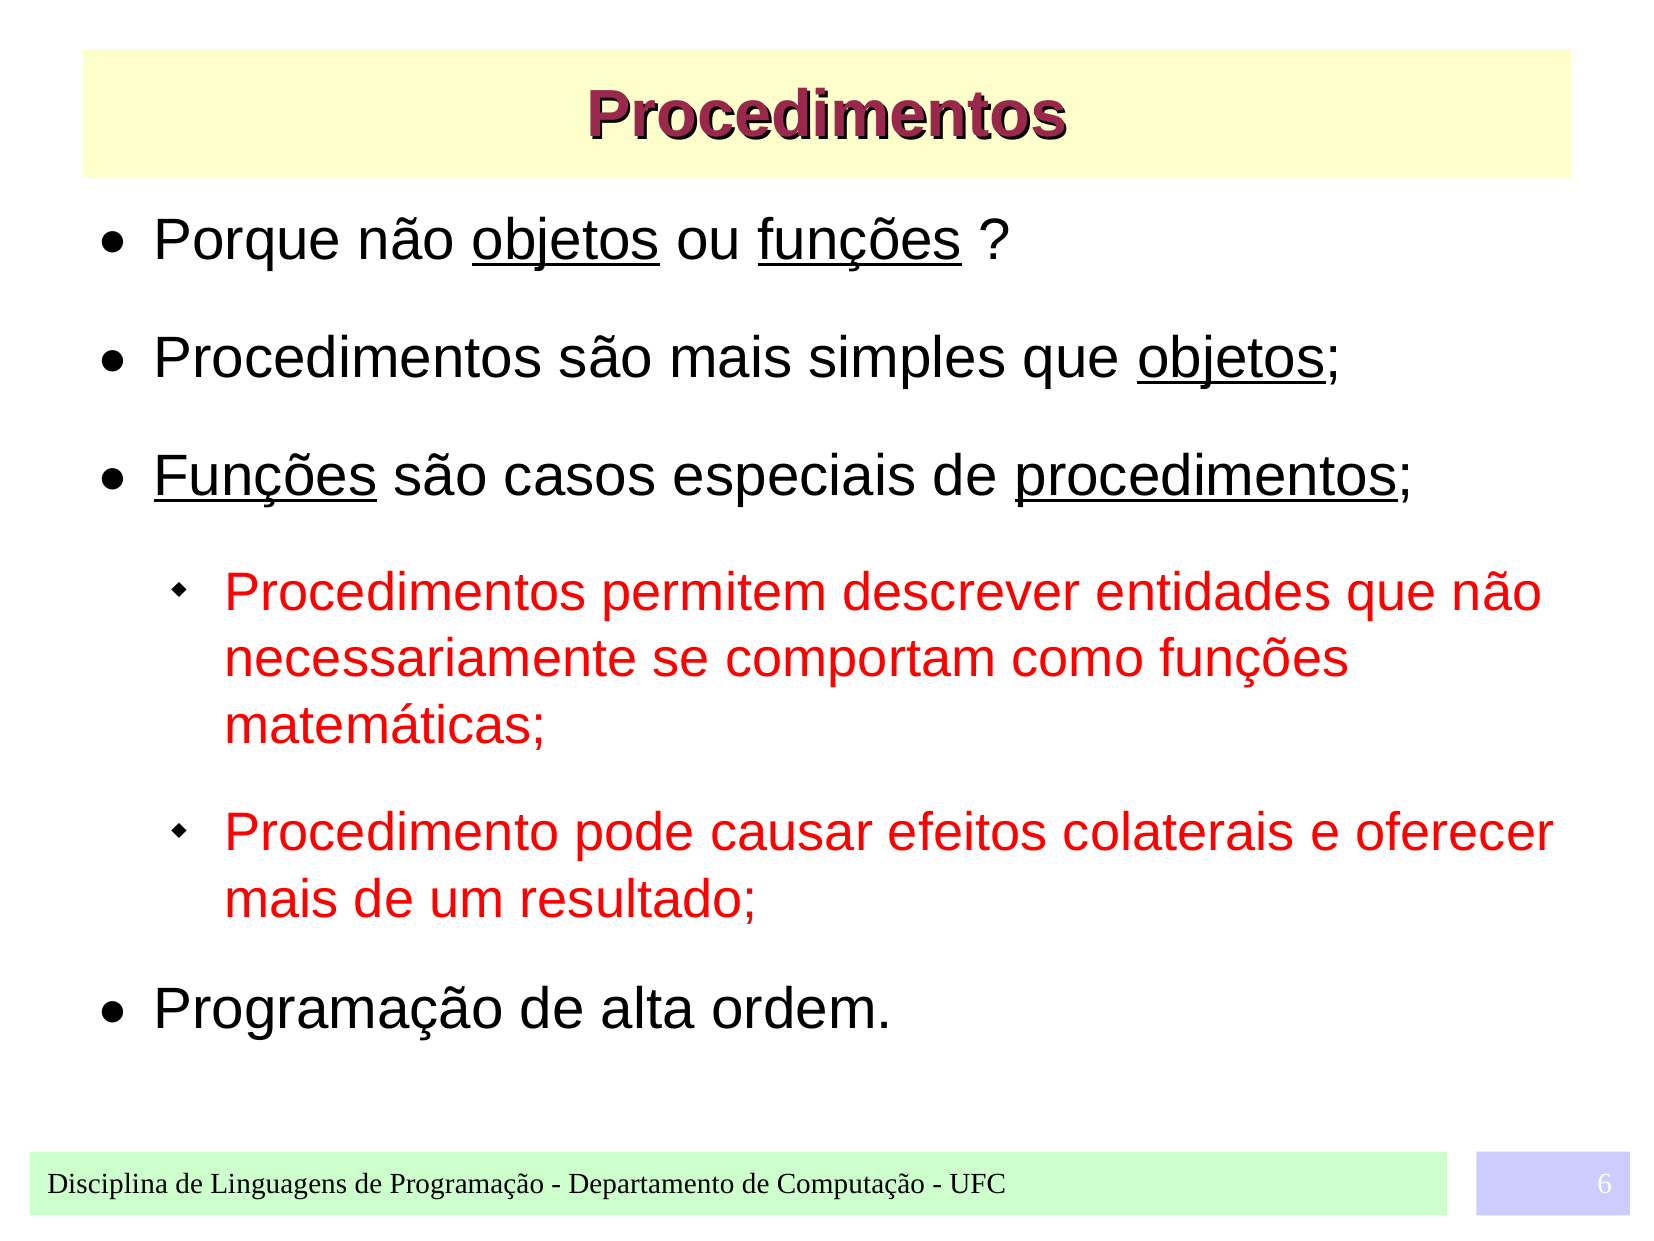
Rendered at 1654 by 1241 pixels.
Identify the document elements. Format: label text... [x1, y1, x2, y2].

list Porque não objetos ou funções ? Procedimentos são mais simples que objetos; Funções são casos especiais de procedimentos; Procedimentos permitem descrever entidades que não necessariamente se comportam como funções matemáticas; Procedimento pode causar efeitos colaterais e oferecer mais de um resultado; Programação de alta ordem. [82, 206, 1571, 1108]
title Procedimentos [82, 49, 1571, 178]
